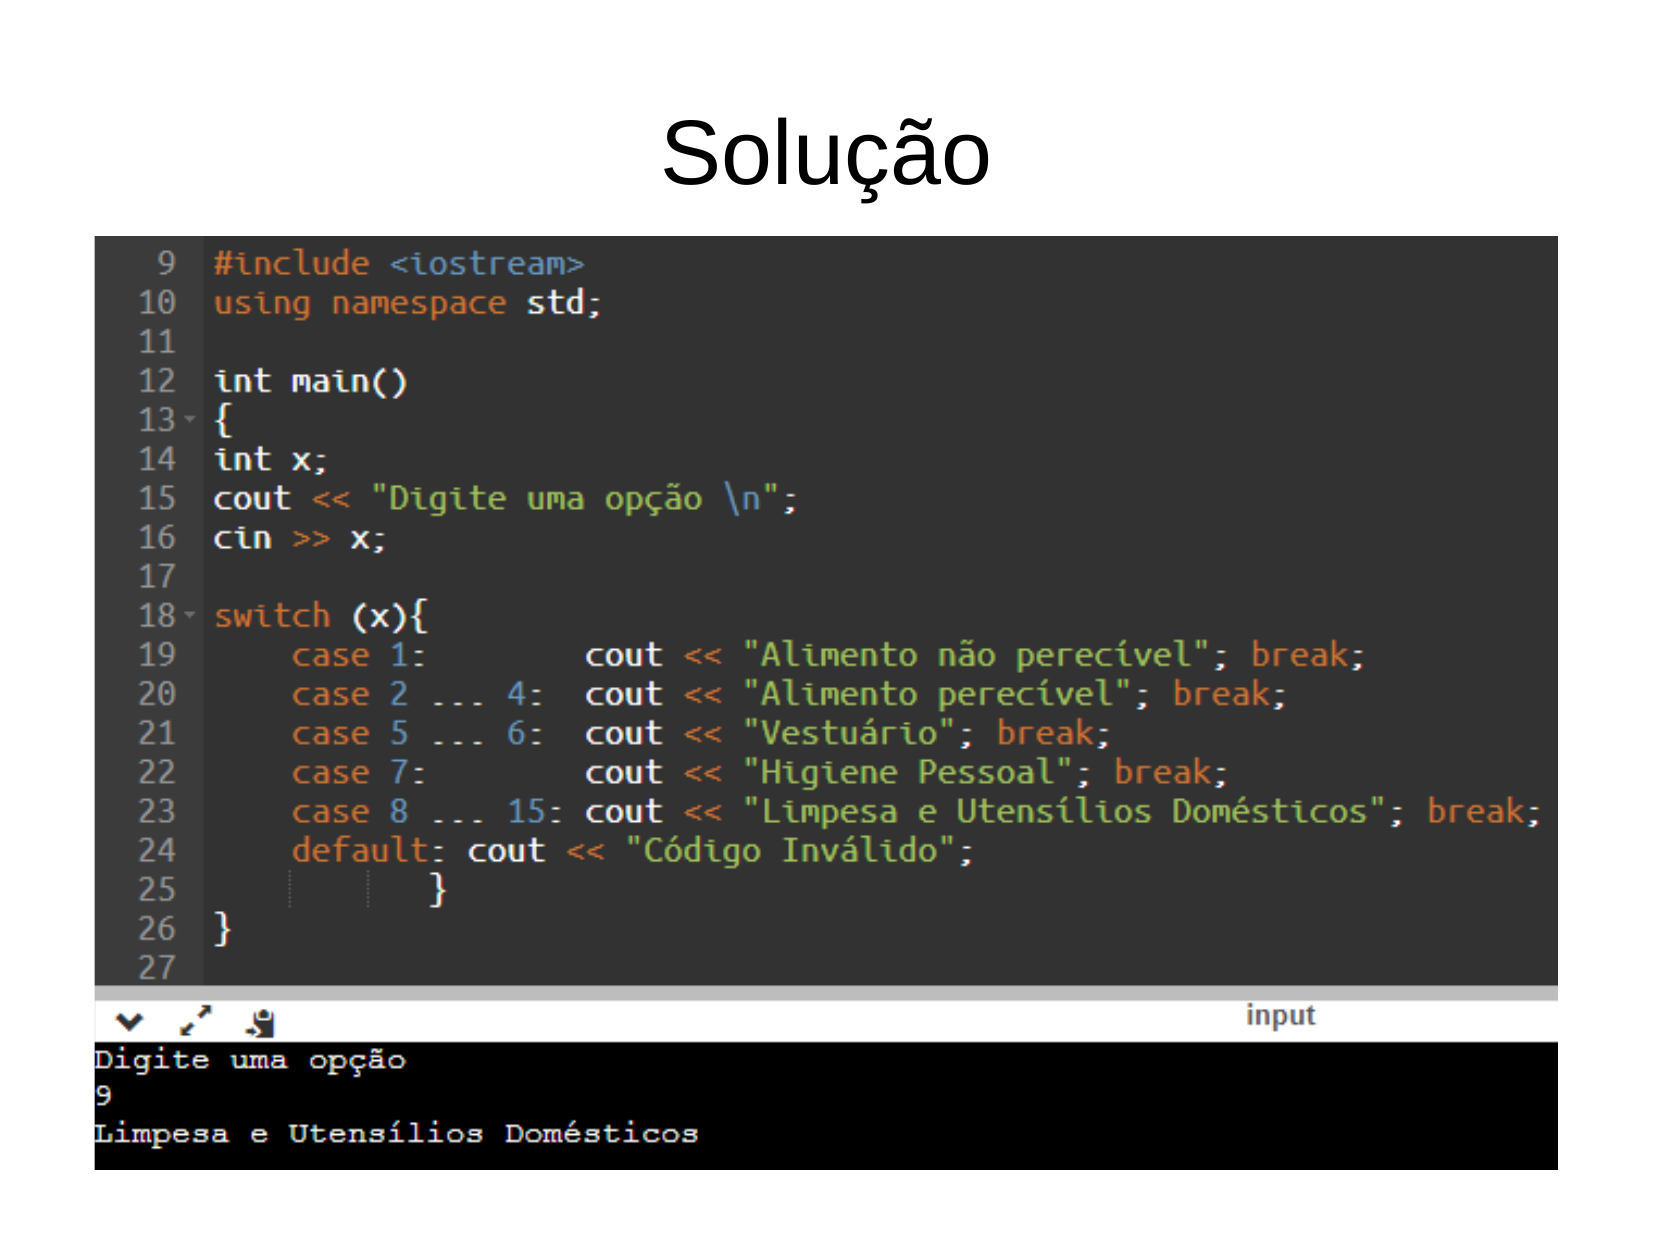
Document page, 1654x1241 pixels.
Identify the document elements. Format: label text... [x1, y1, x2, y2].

picture [94, 236, 1558, 1170]
title Solução [82, 49, 1571, 257]
